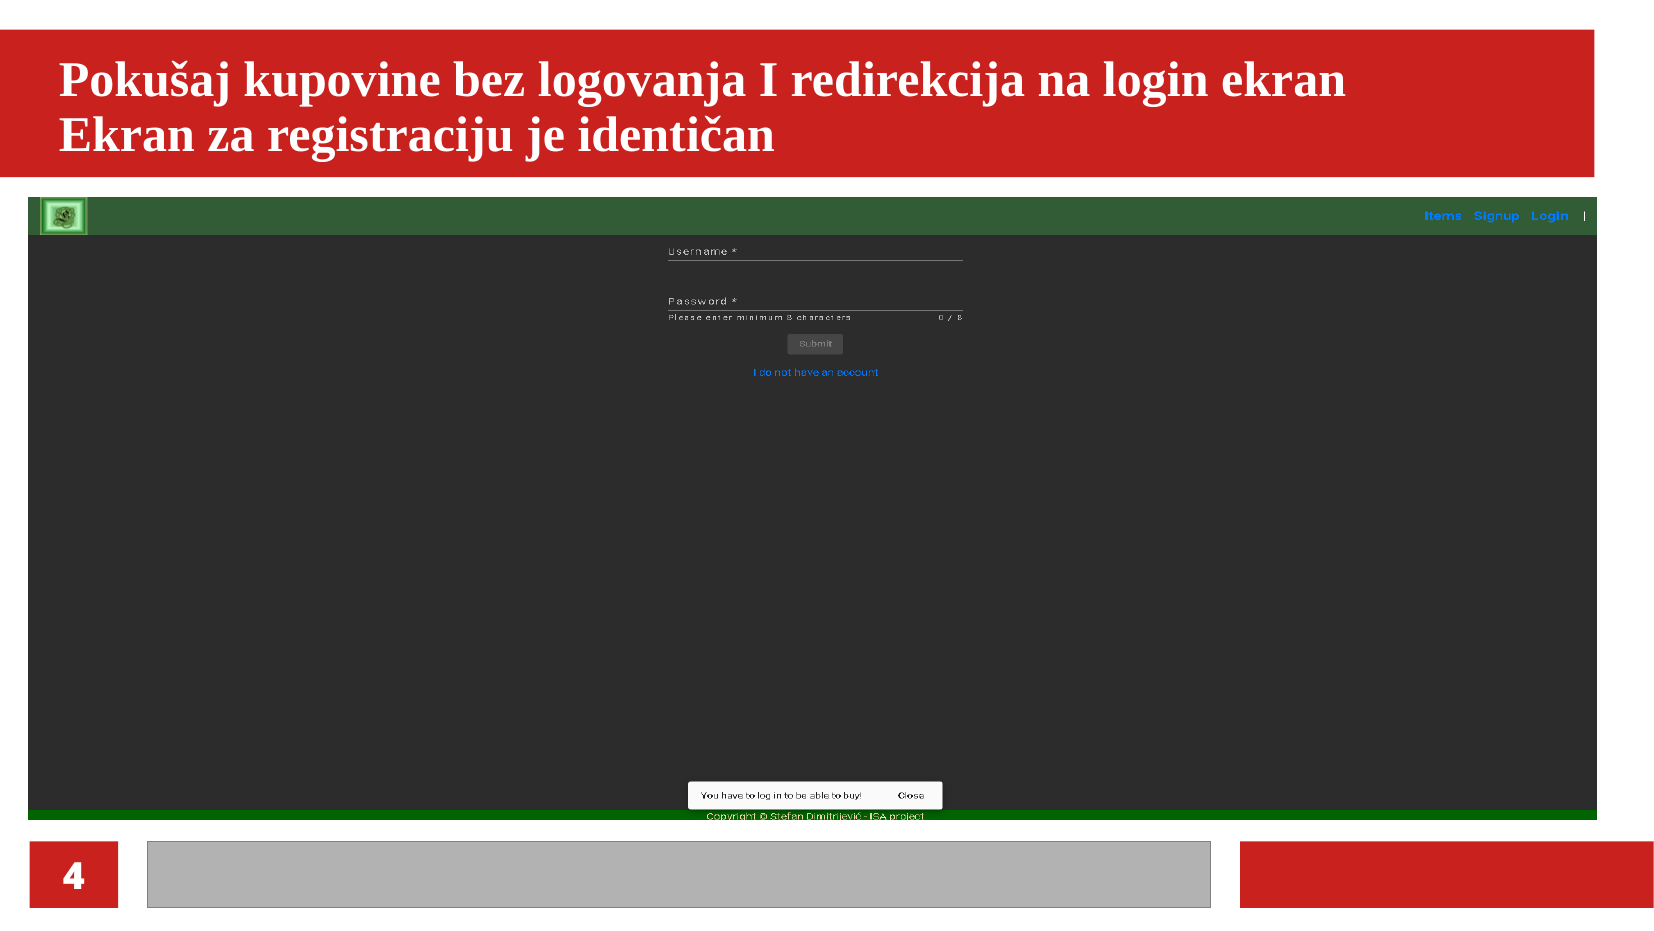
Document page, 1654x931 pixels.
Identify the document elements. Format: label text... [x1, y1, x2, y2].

picture [28, 197, 1597, 820]
title Pokušaj kupovine bez logovanja I redirekcija na login ekran Ekran za registraciju je identičan [59, 44, 1595, 163]
